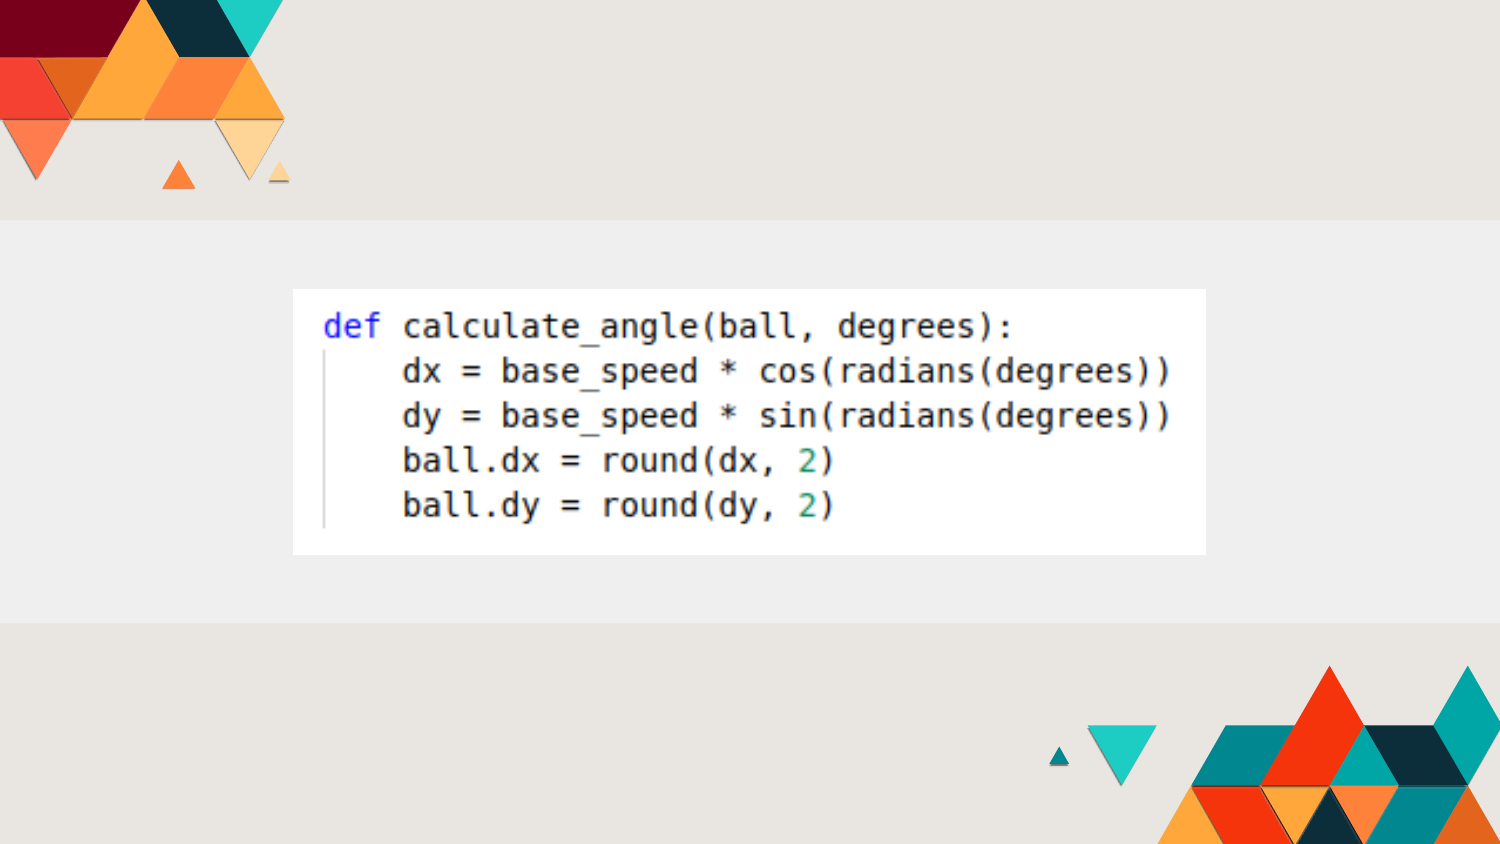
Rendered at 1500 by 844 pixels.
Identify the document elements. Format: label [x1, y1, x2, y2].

picture [293, 289, 1206, 555]
text_box [0, 220, 1500, 624]
